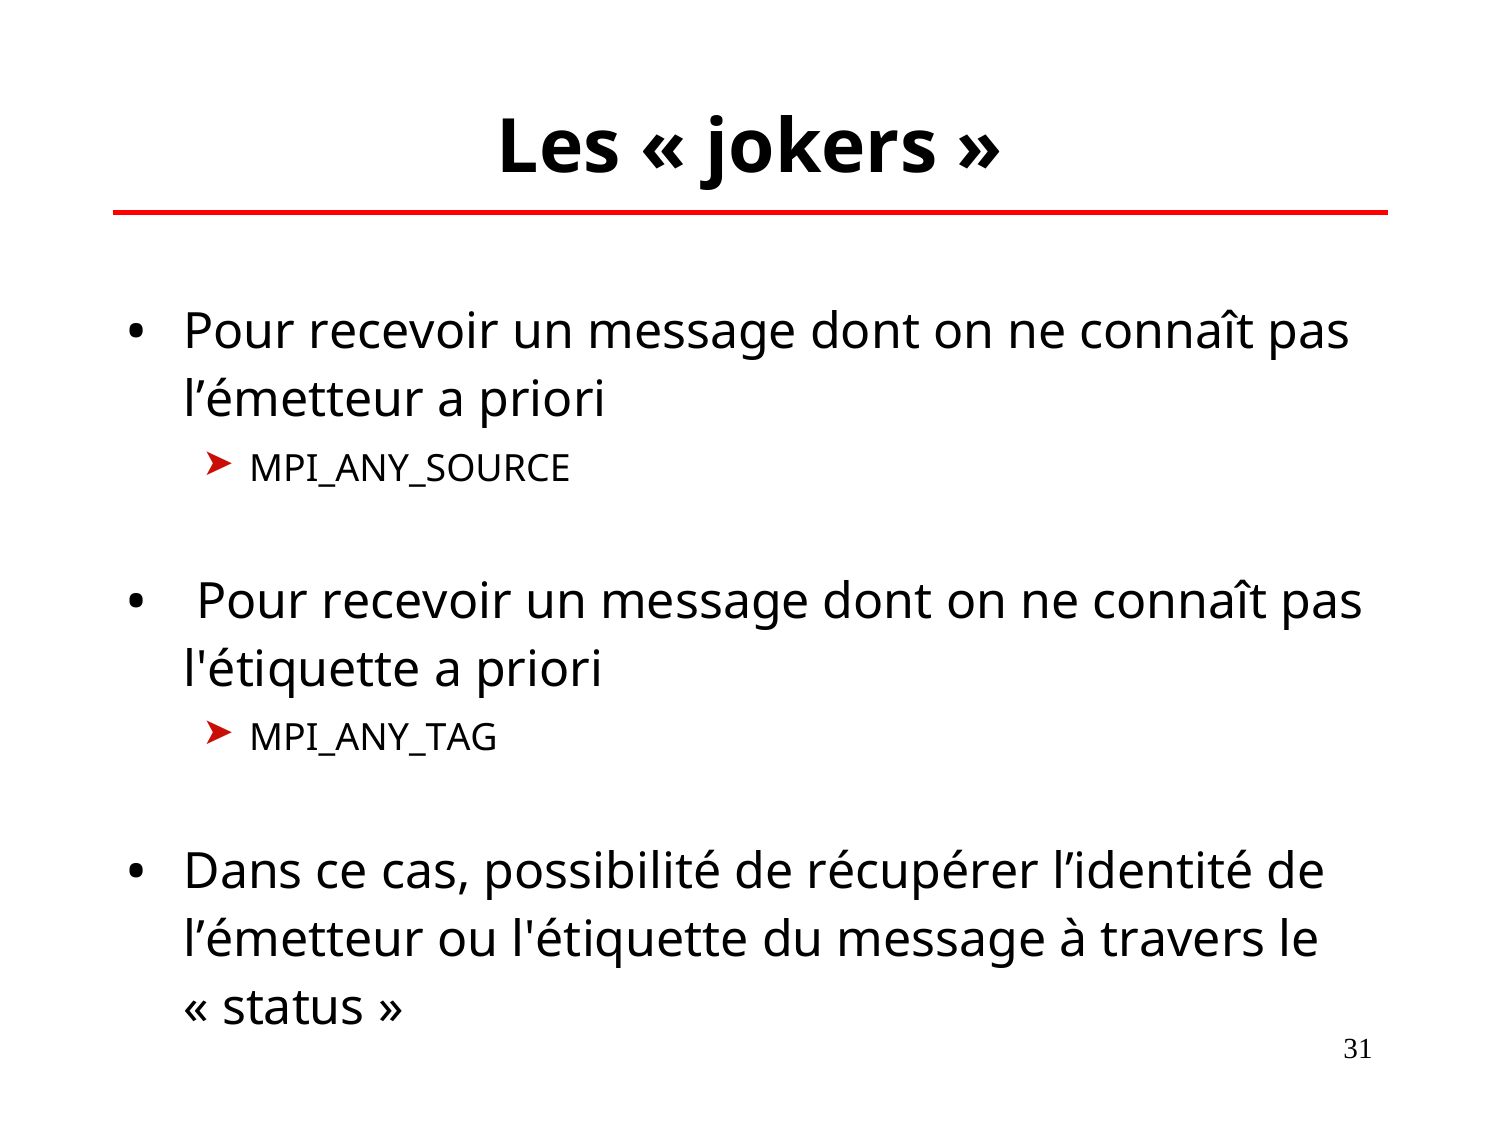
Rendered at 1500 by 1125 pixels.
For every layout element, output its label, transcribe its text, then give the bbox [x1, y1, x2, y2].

title Les « jokers » [112, 49, 1388, 238]
list Pour recevoir un message dont on ne connaît pas l’émetteur a priori MPI_ANY_SOURCE Pour recevoir un message dont on ne connaît pas l'étiquette a priori MPI_ANY_TAG Dans ce cas, possibilité de récupérer l’identité de l’émetteur ou l'étiquette du message à travers le « status » [112, 287, 1388, 982]
